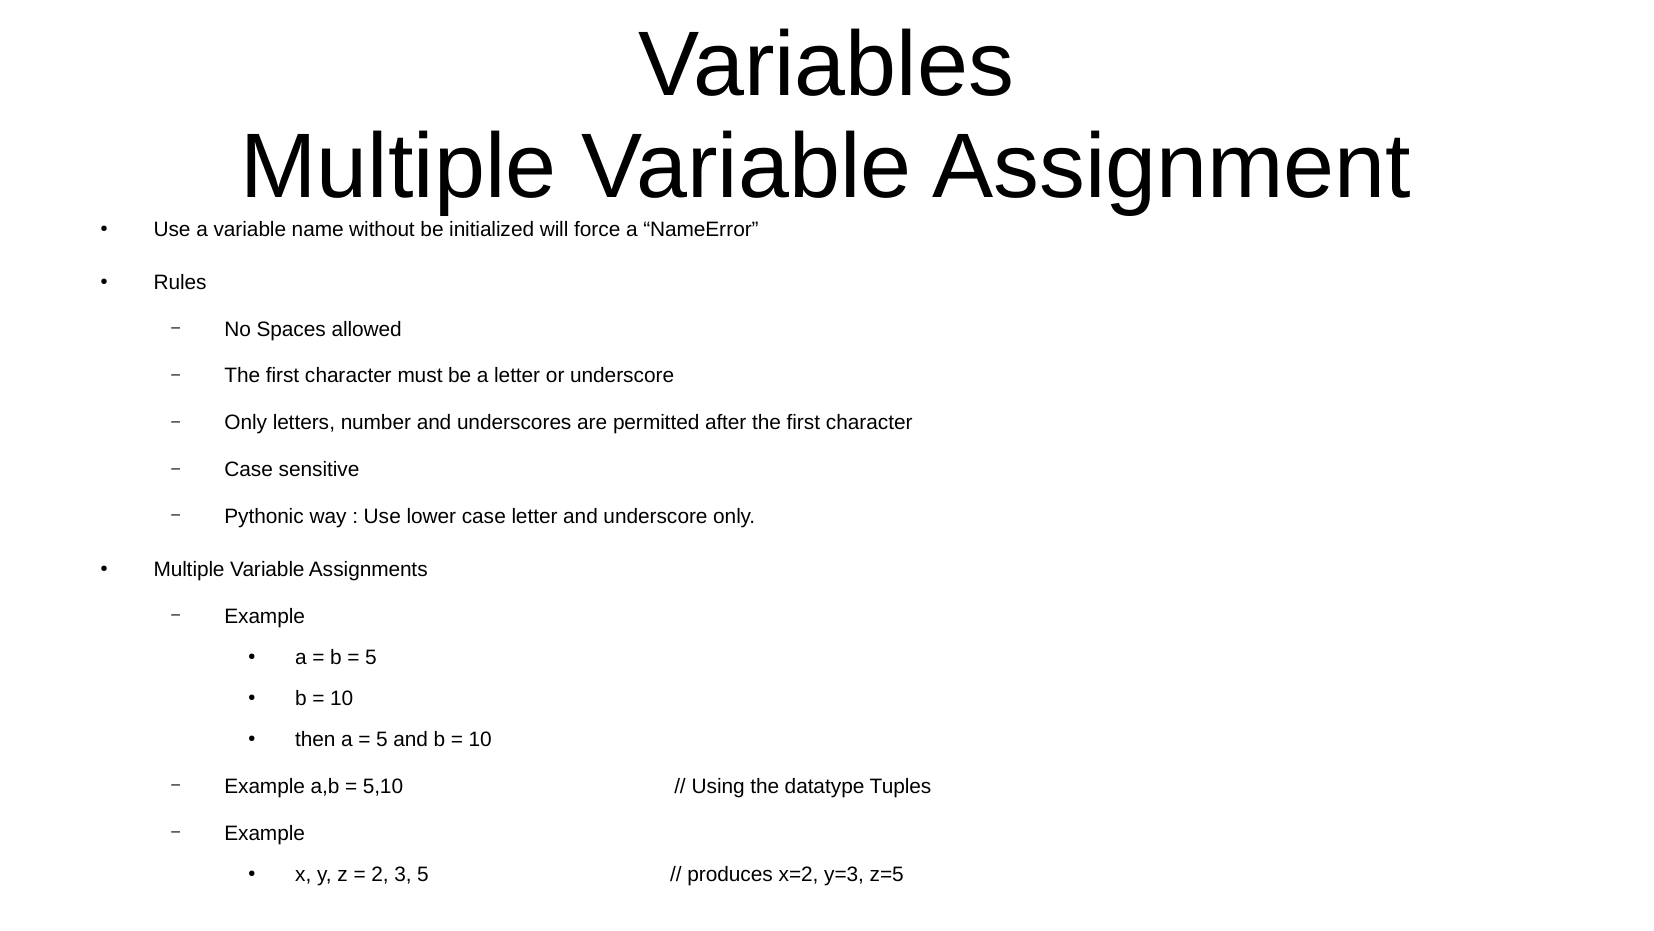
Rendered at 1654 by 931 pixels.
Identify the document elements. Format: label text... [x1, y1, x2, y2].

list Use a variable name without be initialized will force a “NameError” Rules No Spaces allowed The first character must be a letter or underscore Only letters, number and underscores are permitted after the first character Case sensitive Pythonic way : Use lower case letter and underscore only. Multiple Variable Assignments Example a = b = 5 b = 10 then a = 5 and b = 10 Example a,b = 5,10 // Using the datatype Tuples Example x, y, z = 2, 3, 5 // produces x=2, y=3, z=5 [82, 217, 1576, 901]
title Variables Multiple Variable Assignment [82, 12, 1571, 217]
